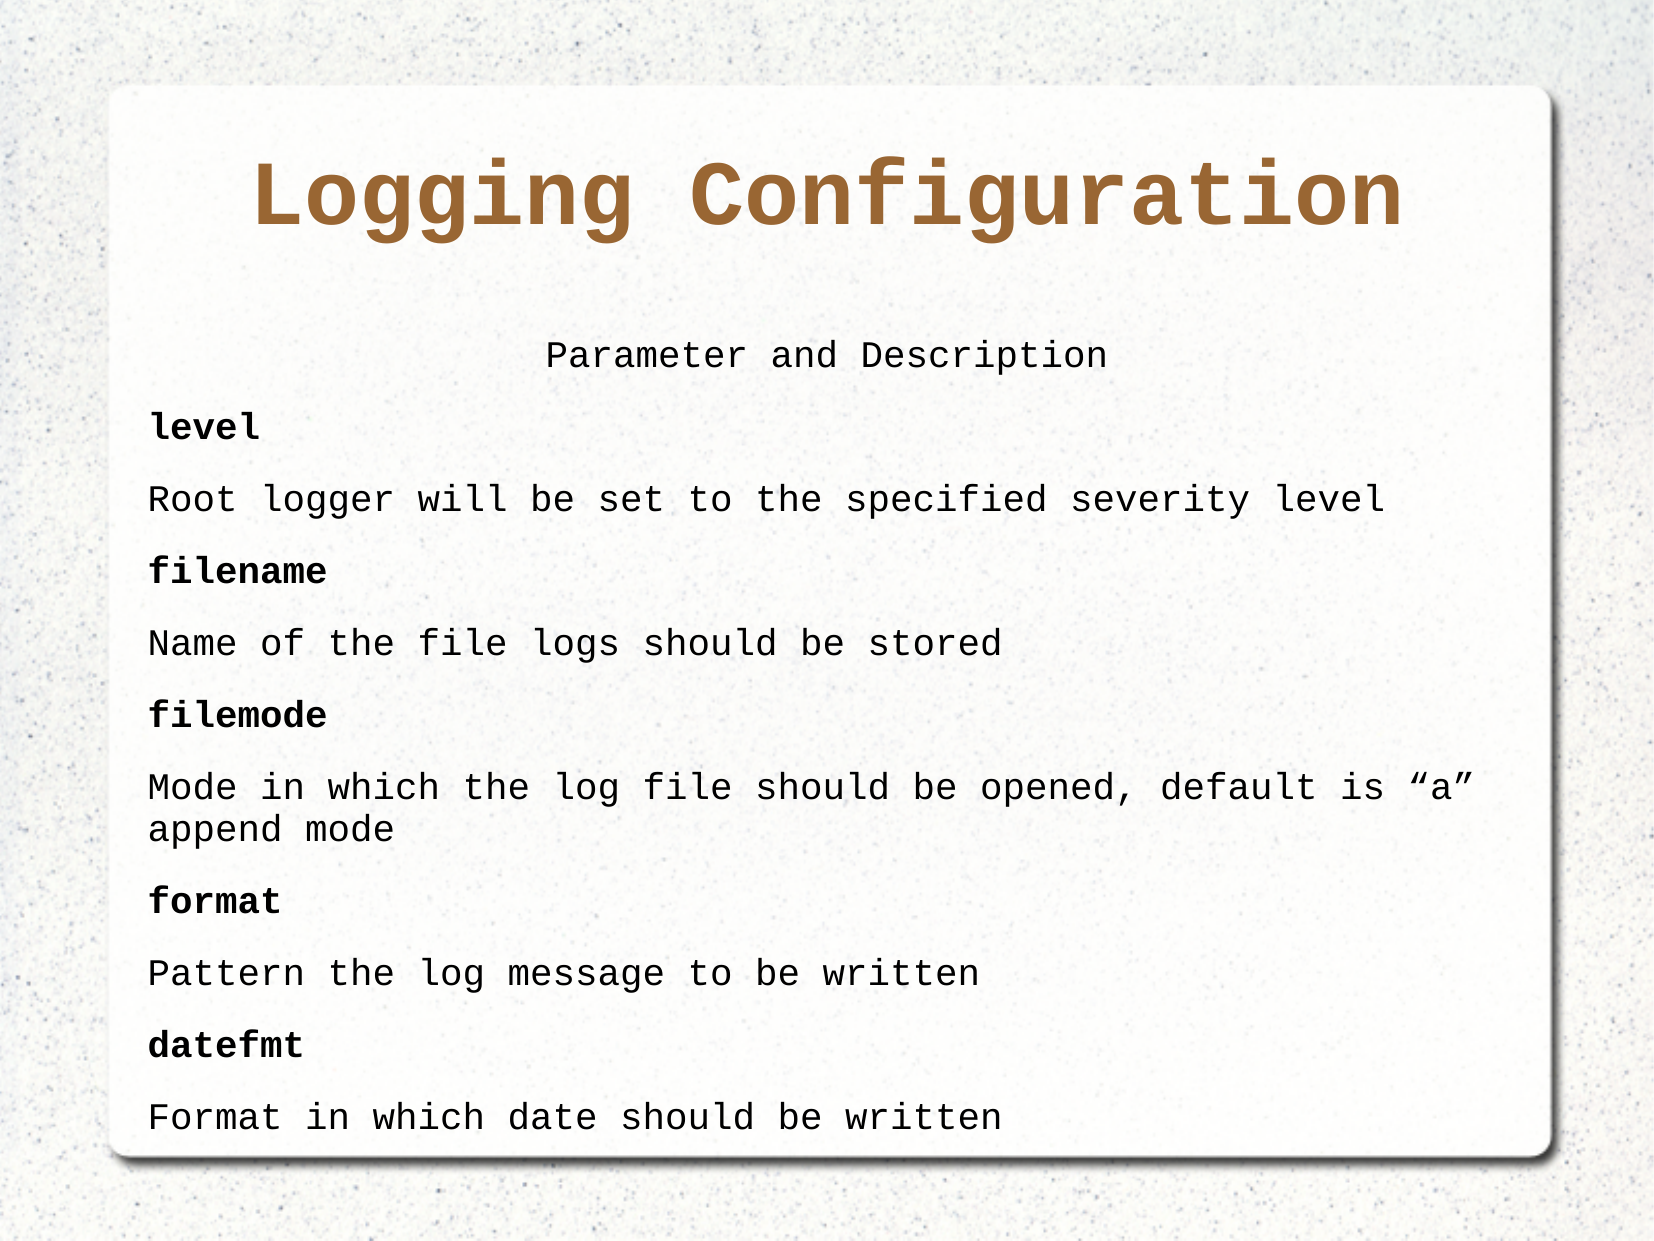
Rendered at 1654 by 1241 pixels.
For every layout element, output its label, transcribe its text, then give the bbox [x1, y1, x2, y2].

picture [0, 0, 1654, 1241]
title Logging Configuration [118, 96, 1536, 304]
list Parameter and Description level Root logger will be set to the specified severity level filename Name of the file logs should be stored filemode Mode in which the log file should be opened, default is “a” append mode format Pattern the log message to be written datefmt Format in which date should be written [147, 336, 1506, 1081]
